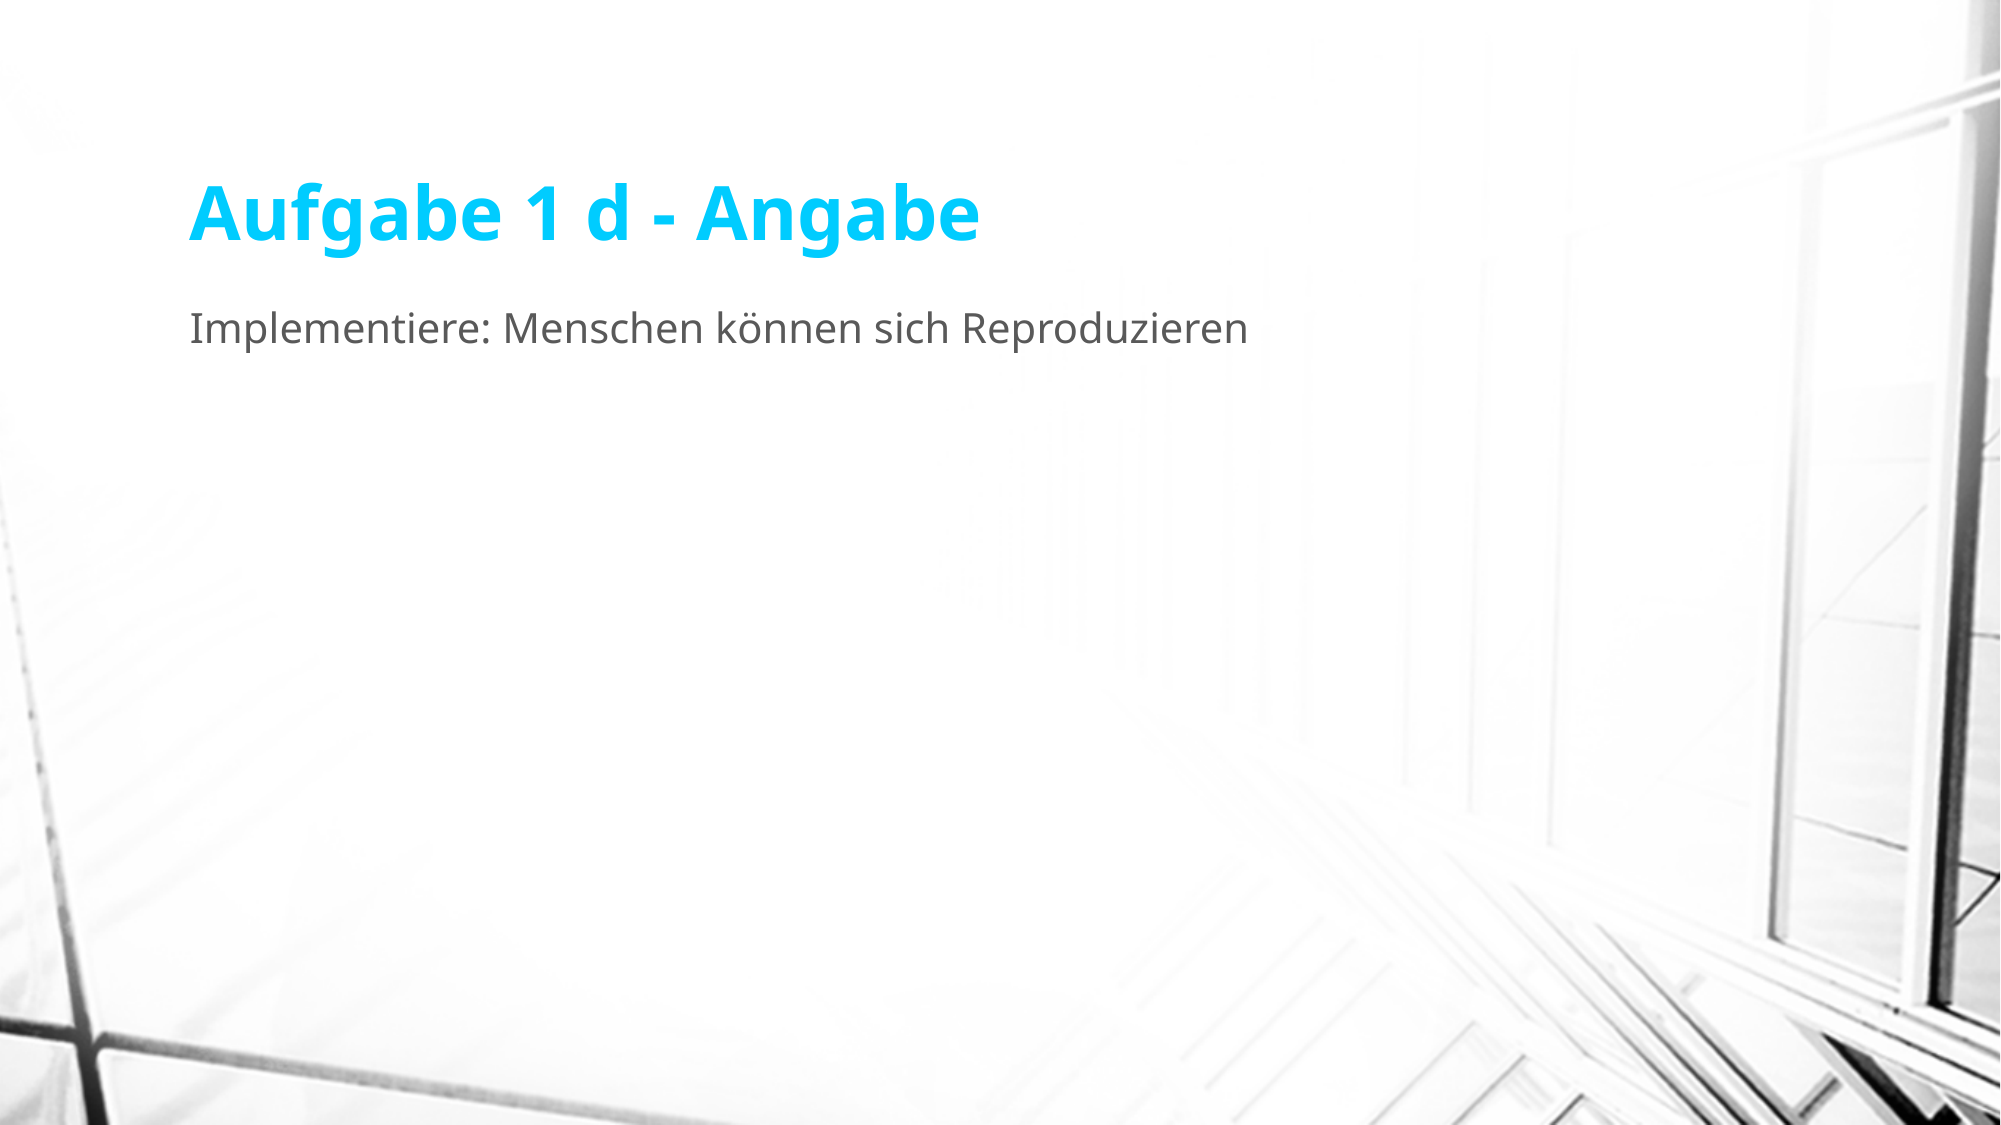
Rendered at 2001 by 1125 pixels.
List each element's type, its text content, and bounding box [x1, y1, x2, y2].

picture [0, 0, 2001, 1125]
list Implementiere: Menschen können sich Reproduzieren [174, 299, 1475, 584]
title Aufgabe 1 d - Angabe [174, 87, 1831, 263]
